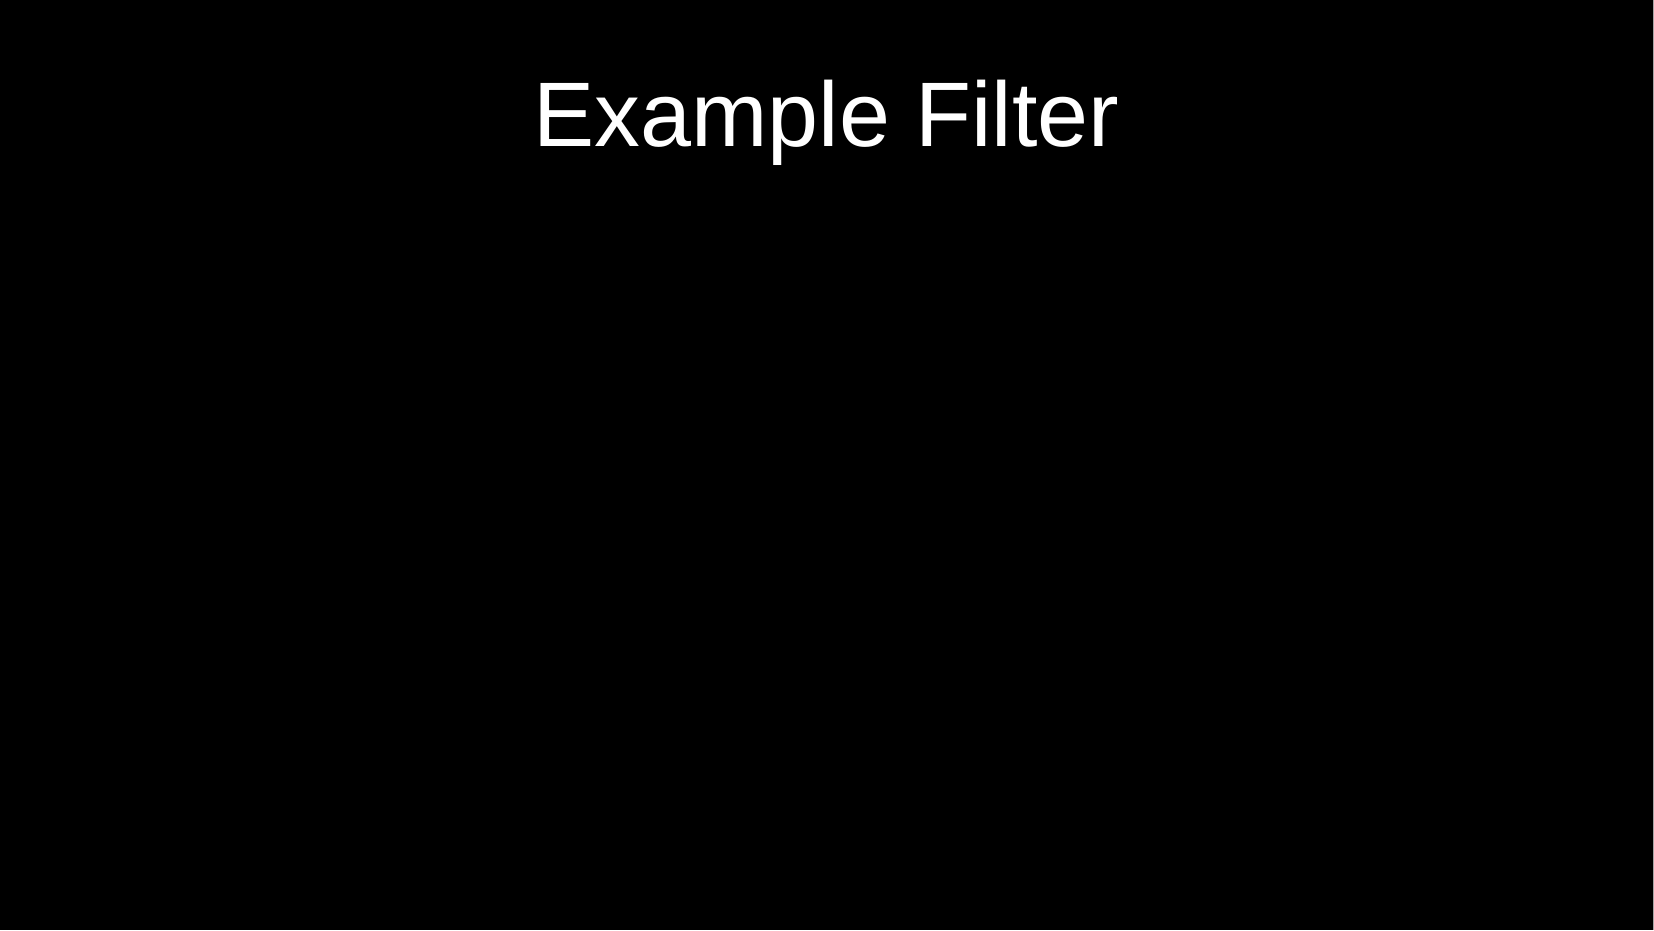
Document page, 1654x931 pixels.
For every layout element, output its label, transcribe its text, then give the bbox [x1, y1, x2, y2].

title Example Filter [82, 37, 1571, 193]
